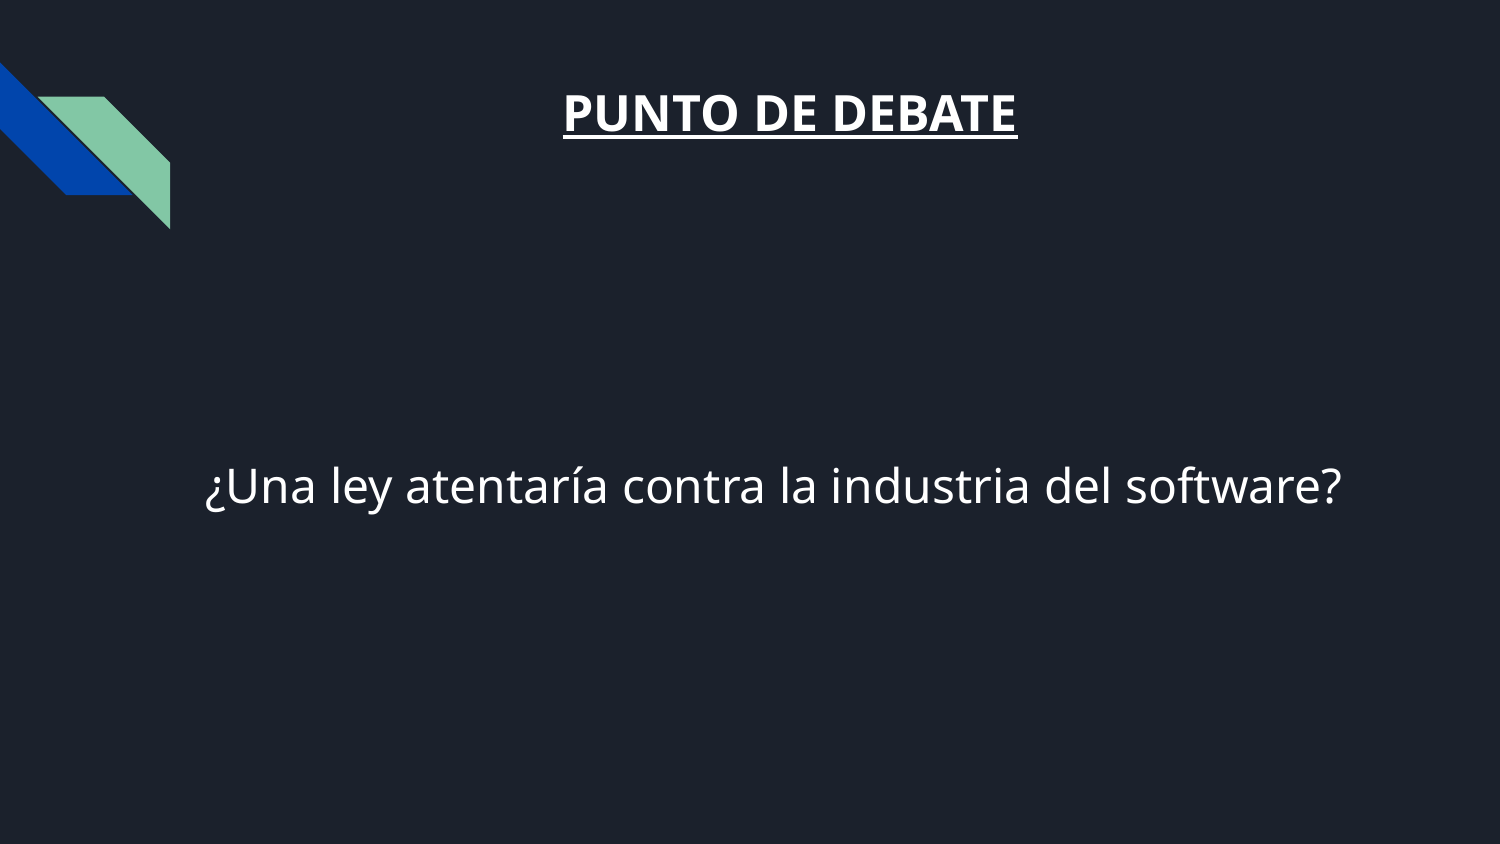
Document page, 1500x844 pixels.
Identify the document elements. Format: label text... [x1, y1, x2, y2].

list ¿Una ley atentaría contra la industria del software? [182, 350, 1368, 619]
title PUNTO DE DEBATE [212, 66, 1368, 217]
